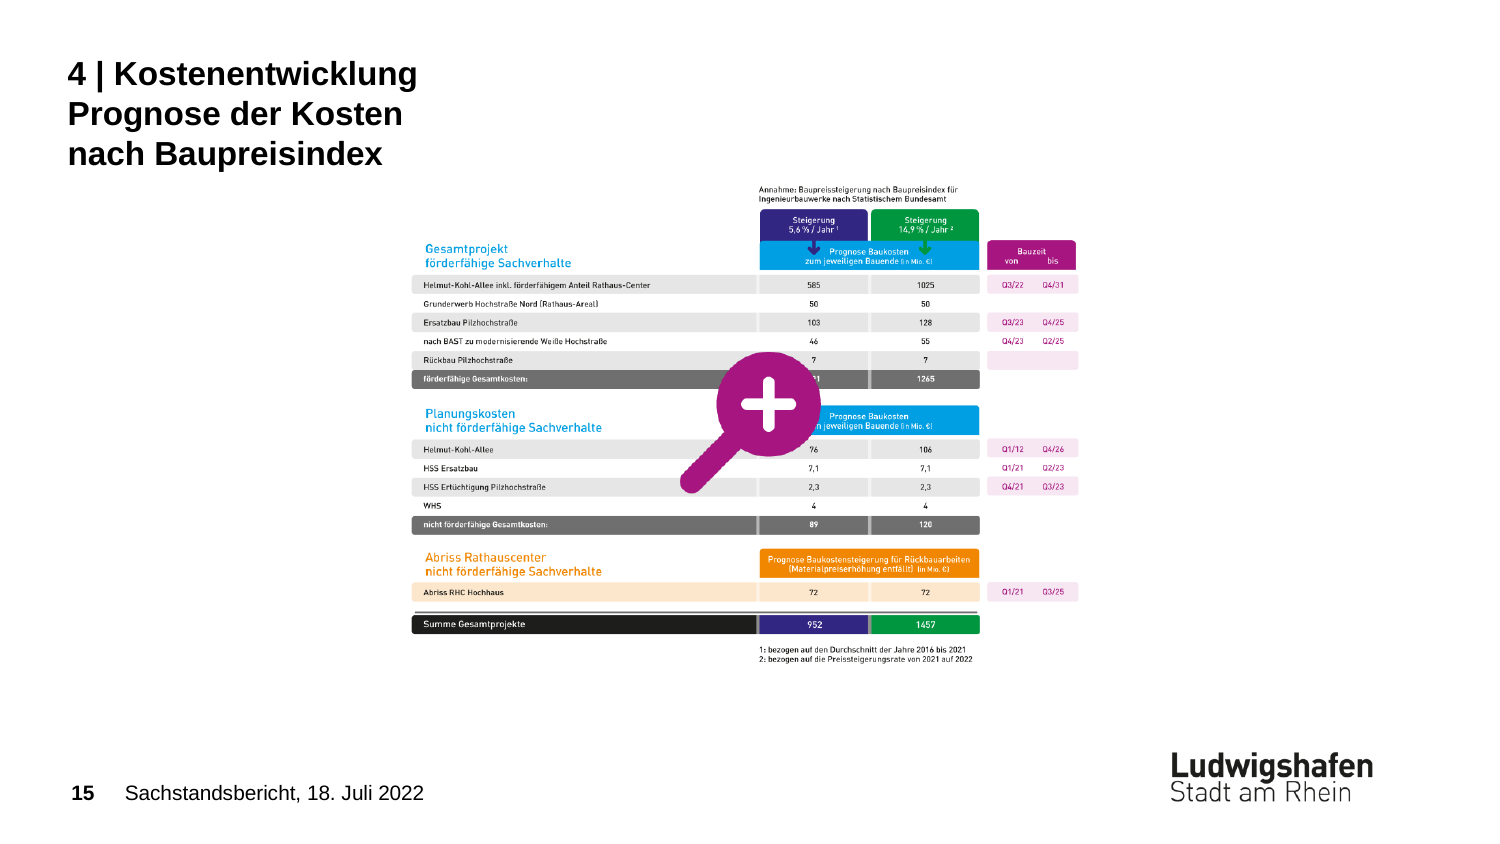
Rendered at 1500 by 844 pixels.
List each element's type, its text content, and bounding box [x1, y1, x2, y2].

picture [398, 173, 1102, 670]
text_box 4 | Kostenentwicklung Prognose der Kosten nach Baupreisindex [53, 44, 1176, 180]
picture [1163, 748, 1380, 811]
